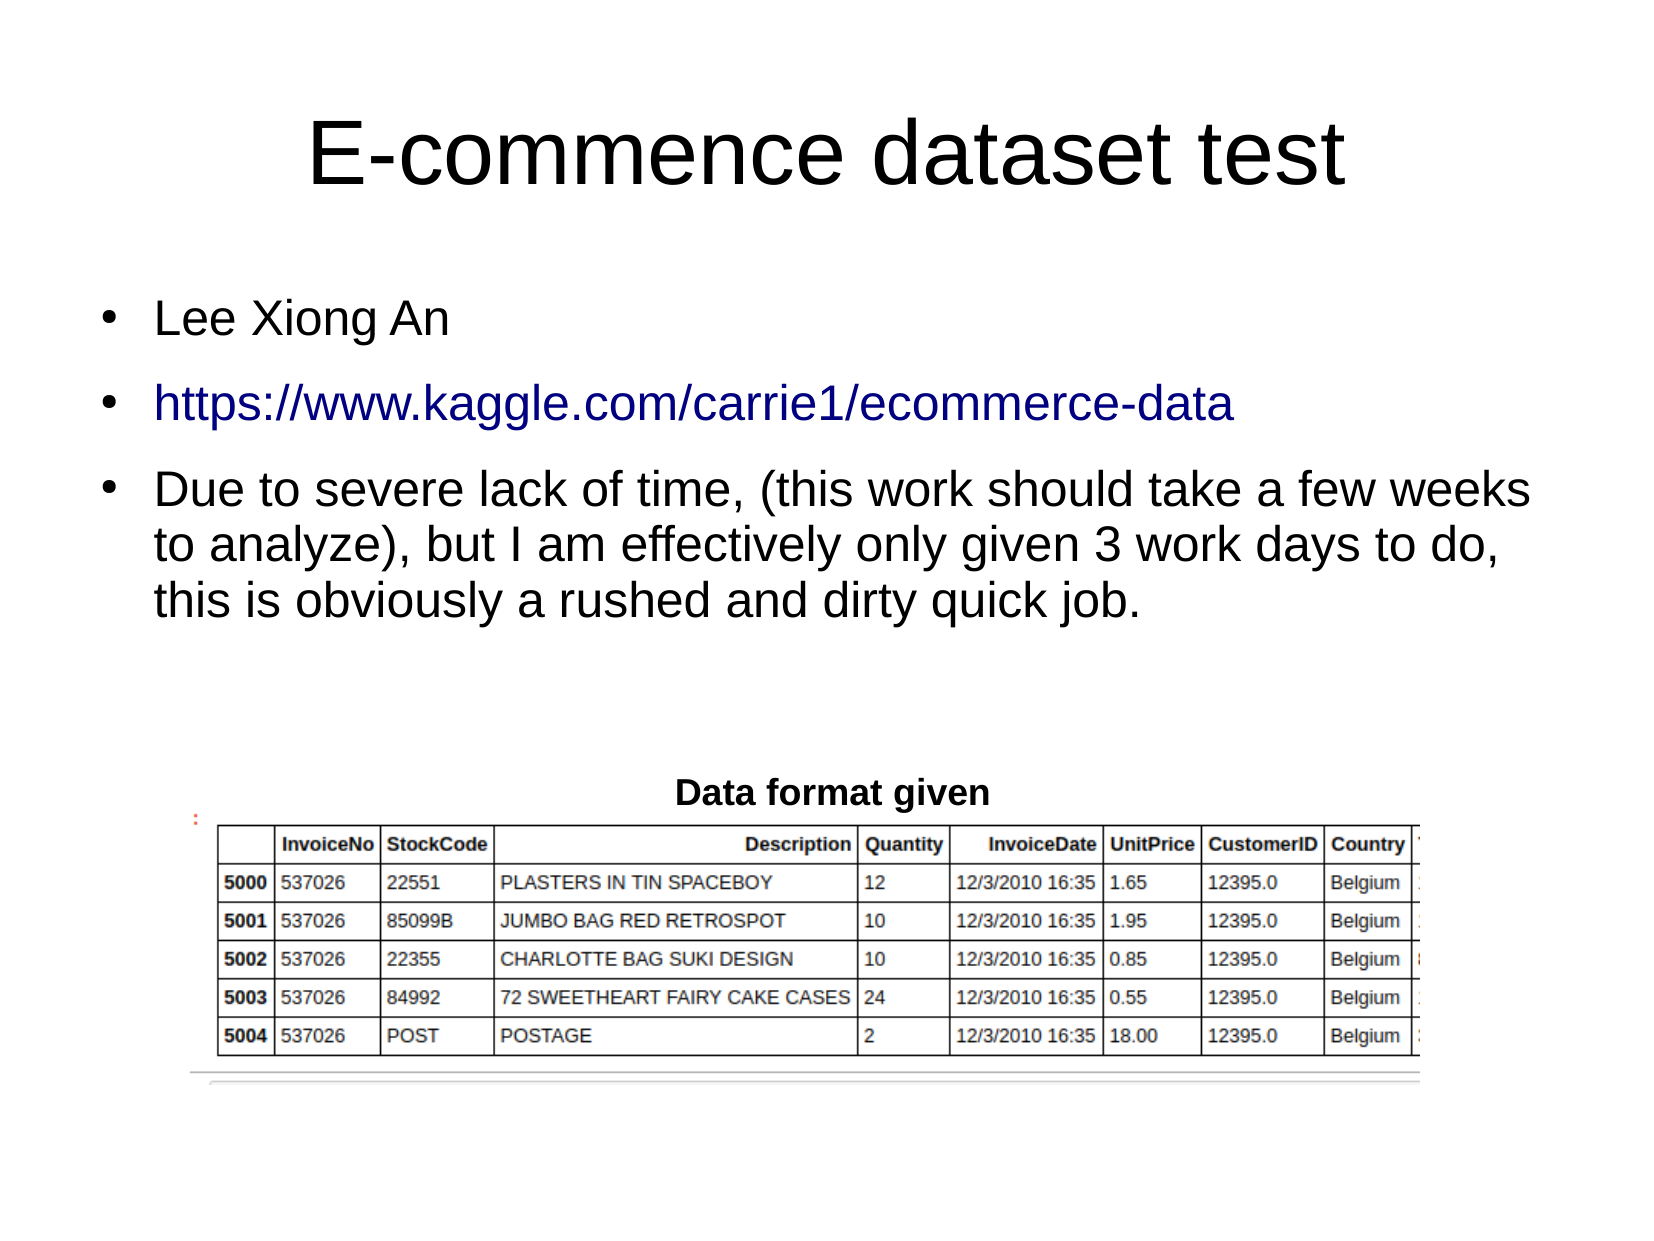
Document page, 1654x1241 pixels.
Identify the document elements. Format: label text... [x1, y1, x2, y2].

text_box Data format given [660, 764, 1051, 864]
picture [189, 795, 1420, 1085]
title E-commence dataset test [82, 49, 1571, 257]
list Lee Xiong An https://www.kaggle.com/carrie1/ecommerce-data Due to severe lack of time, (this work should take a few weeks to analyze), but I am effectively only given 3 work days to do, this is obviously a rushed and dirty quick job. [82, 290, 1571, 1010]
